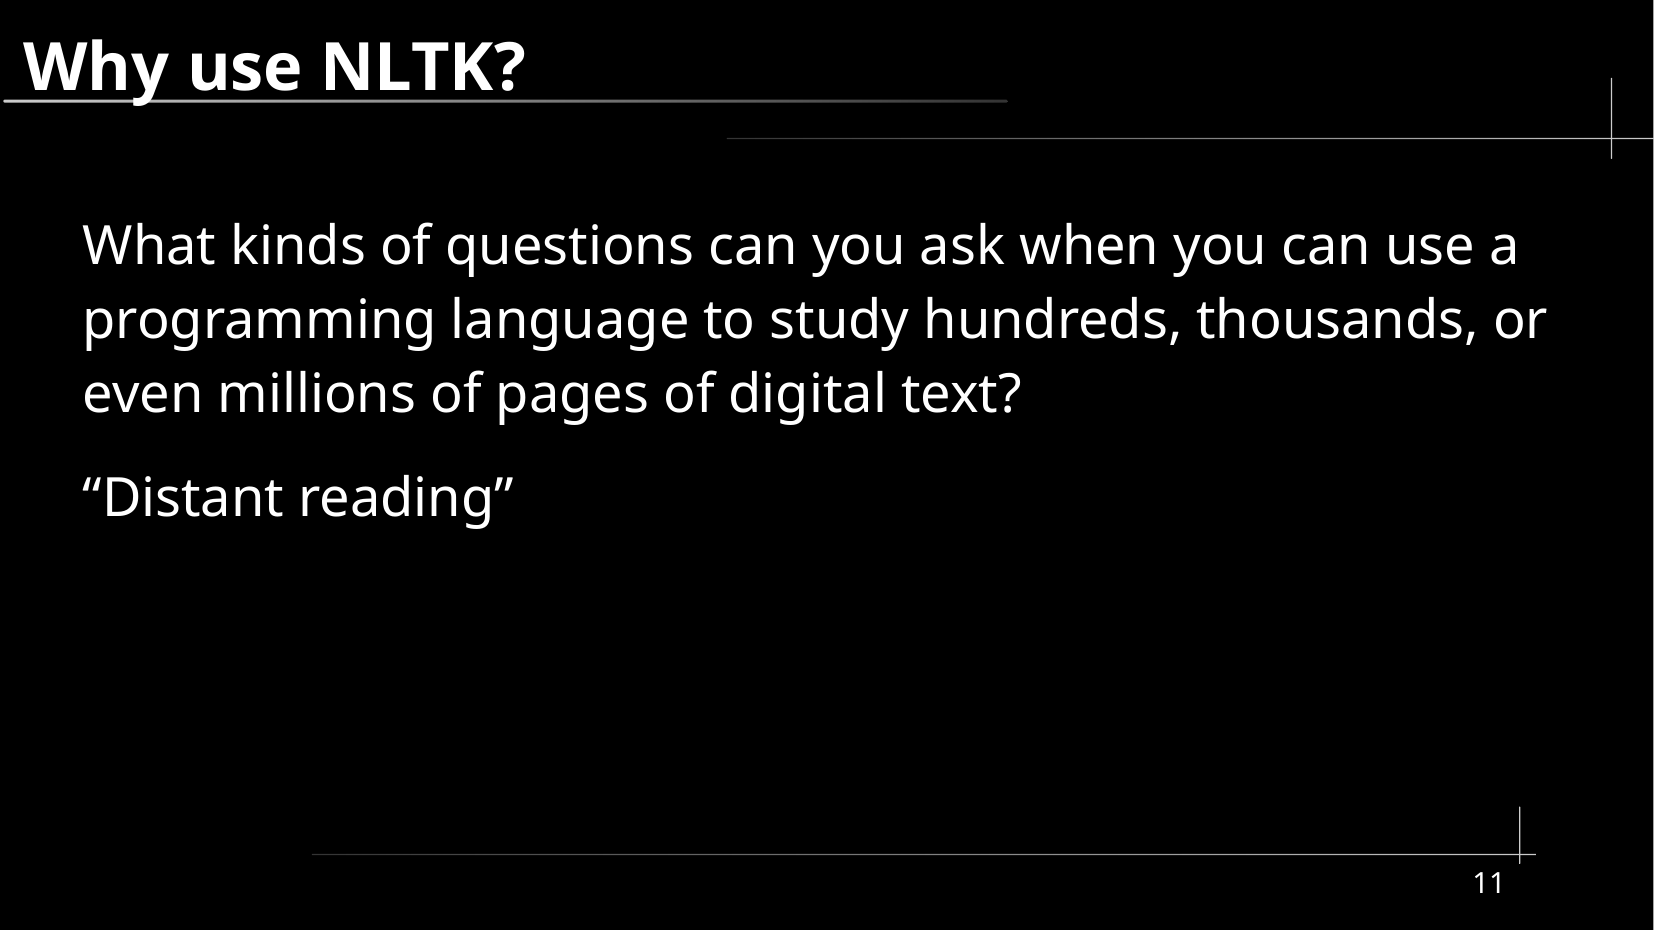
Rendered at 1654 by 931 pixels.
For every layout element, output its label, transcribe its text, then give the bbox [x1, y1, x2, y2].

title Why use NLTK? [23, 11, 1589, 119]
list What kinds of questions can you ask when you can use a programming language to study hundreds, thousands, or even millions of pages of digital text? “Distant reading” [82, 206, 1571, 827]
